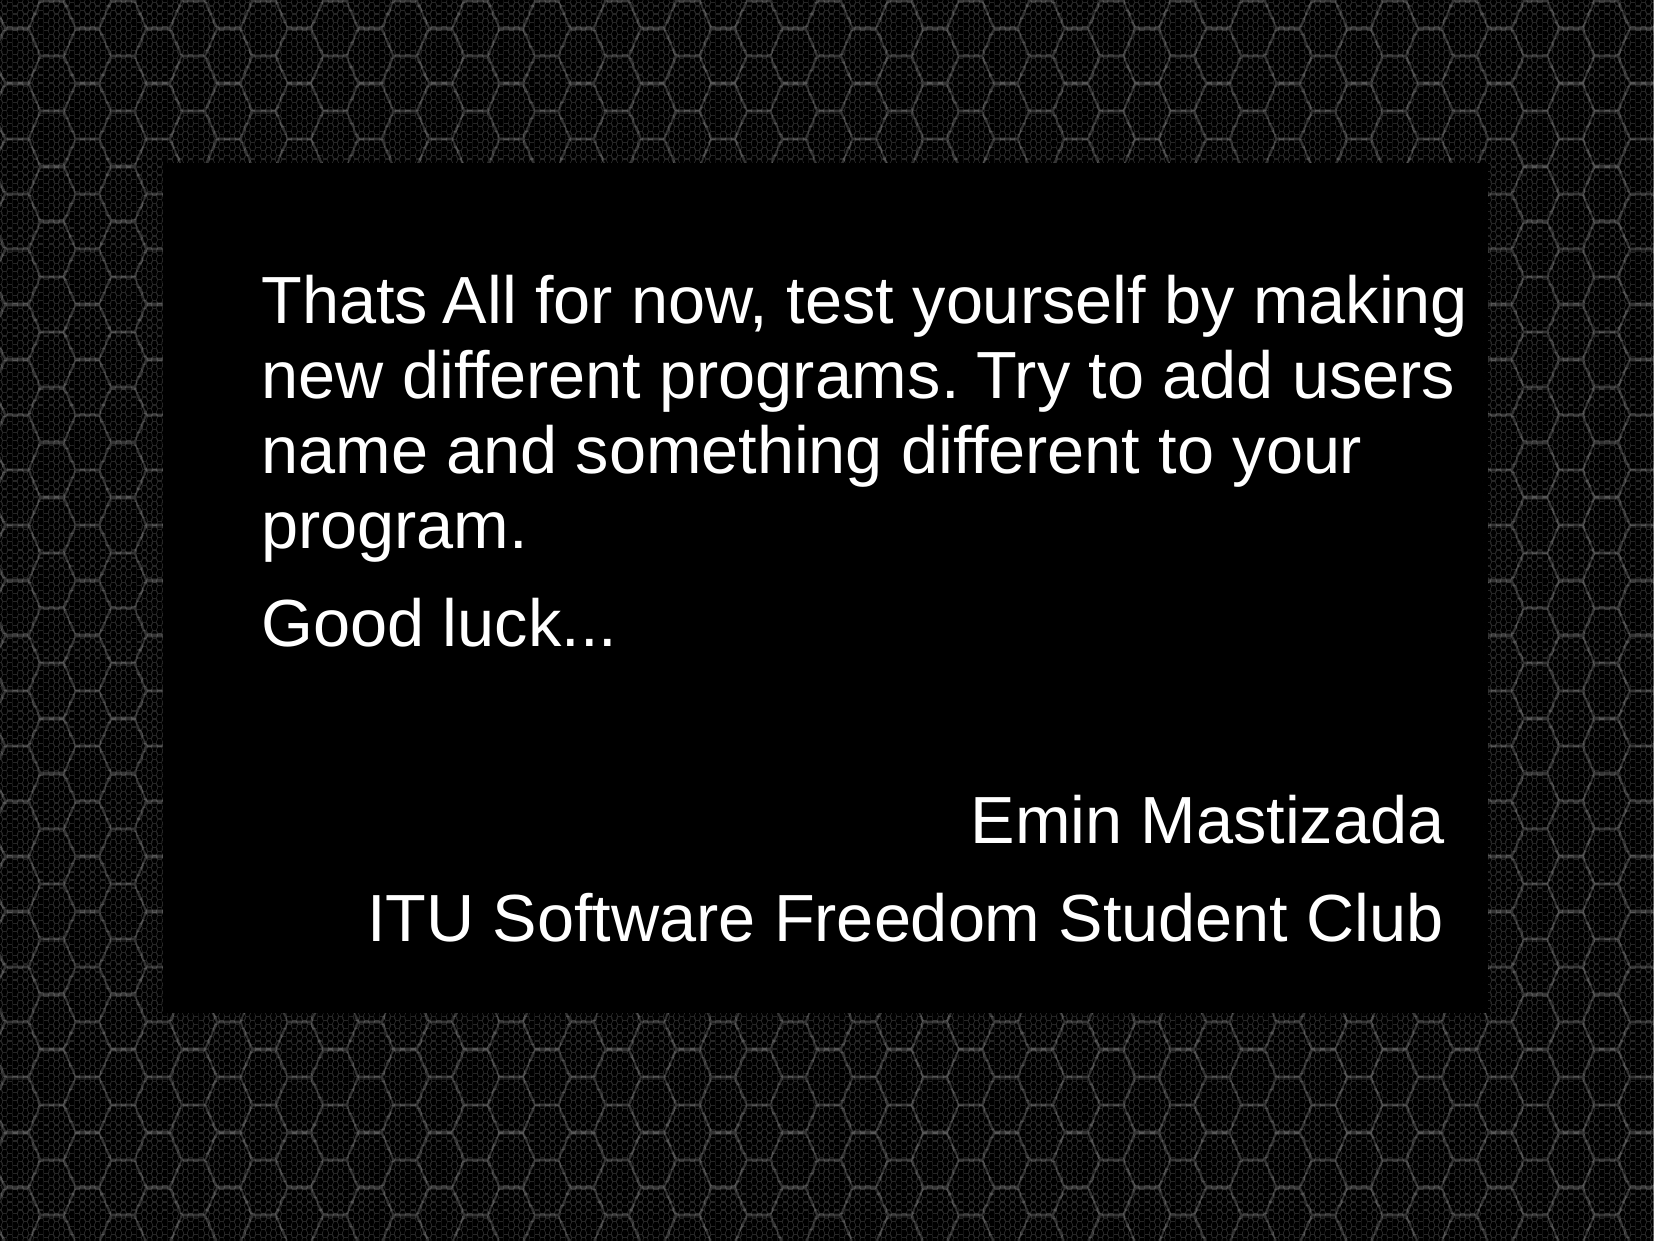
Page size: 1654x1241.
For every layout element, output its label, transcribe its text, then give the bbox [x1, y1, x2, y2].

list Thats All for now, test yourself by making new different programs. Try to add users name and something different to your program. Good luck... Emin Mastizada ITU Software Freedom Student Club [120, 165, 1501, 1006]
picture [0, 0, 1654, 1241]
